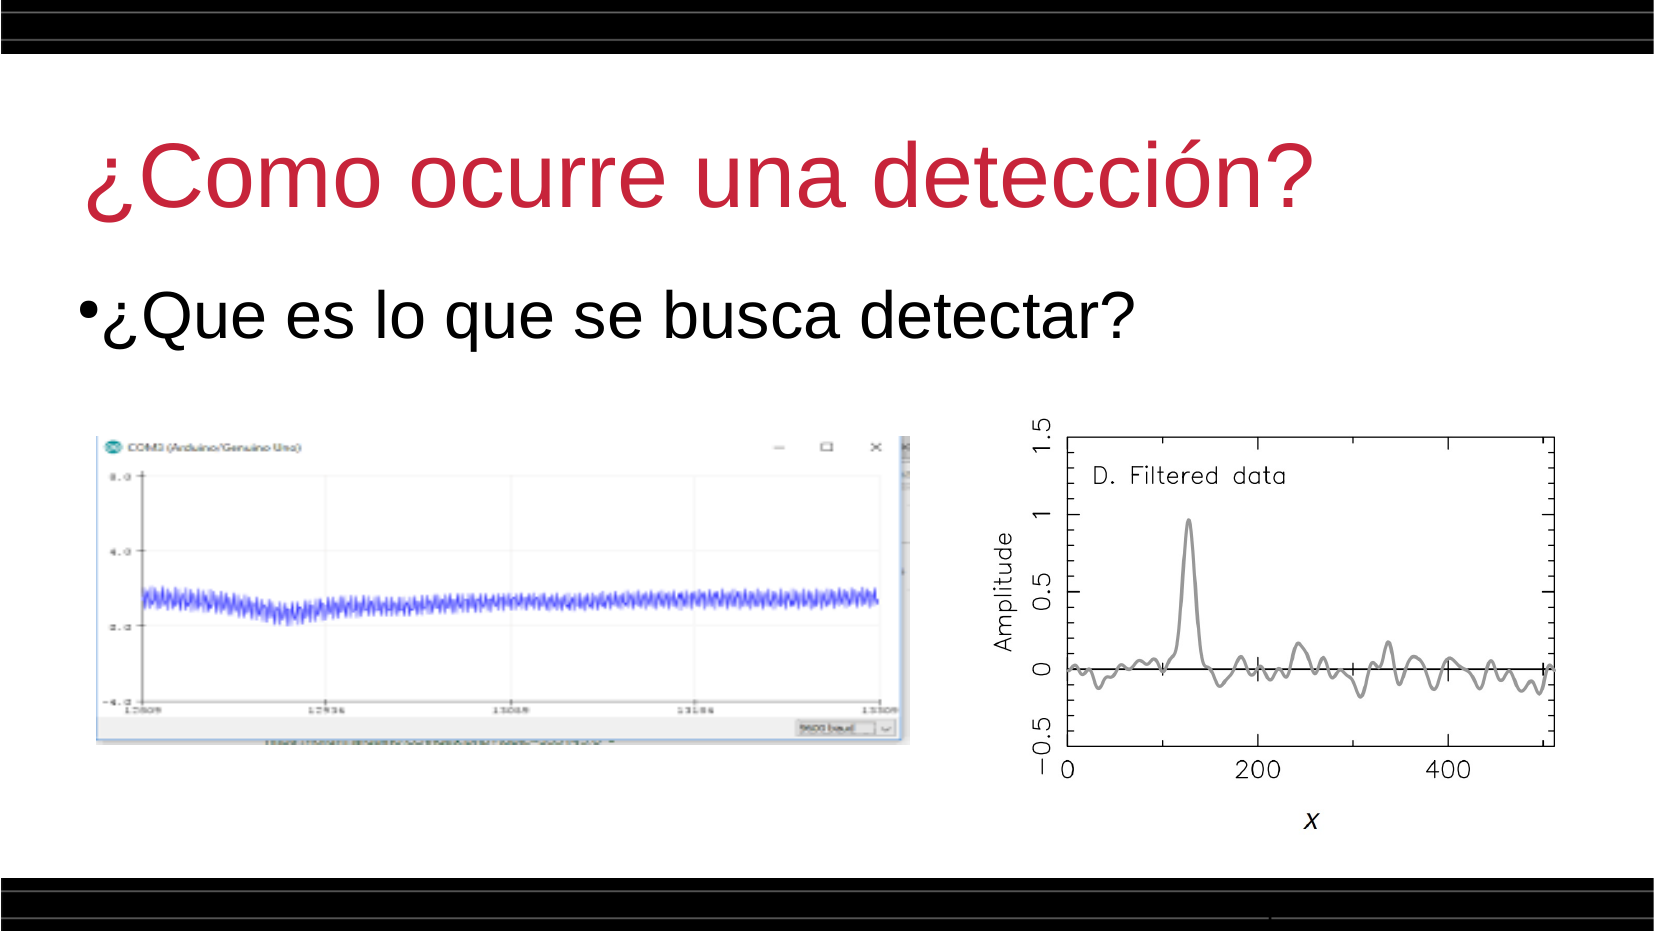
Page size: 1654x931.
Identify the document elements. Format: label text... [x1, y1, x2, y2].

picture [1, 878, 1654, 931]
picture [1, 0, 1654, 54]
title ¿Como ocurre una detección? [82, 92, 1571, 249]
picture [975, 410, 1571, 838]
list ¿Que es lo que se busca detectar? [76, 271, 1565, 758]
picture [96, 436, 910, 745]
